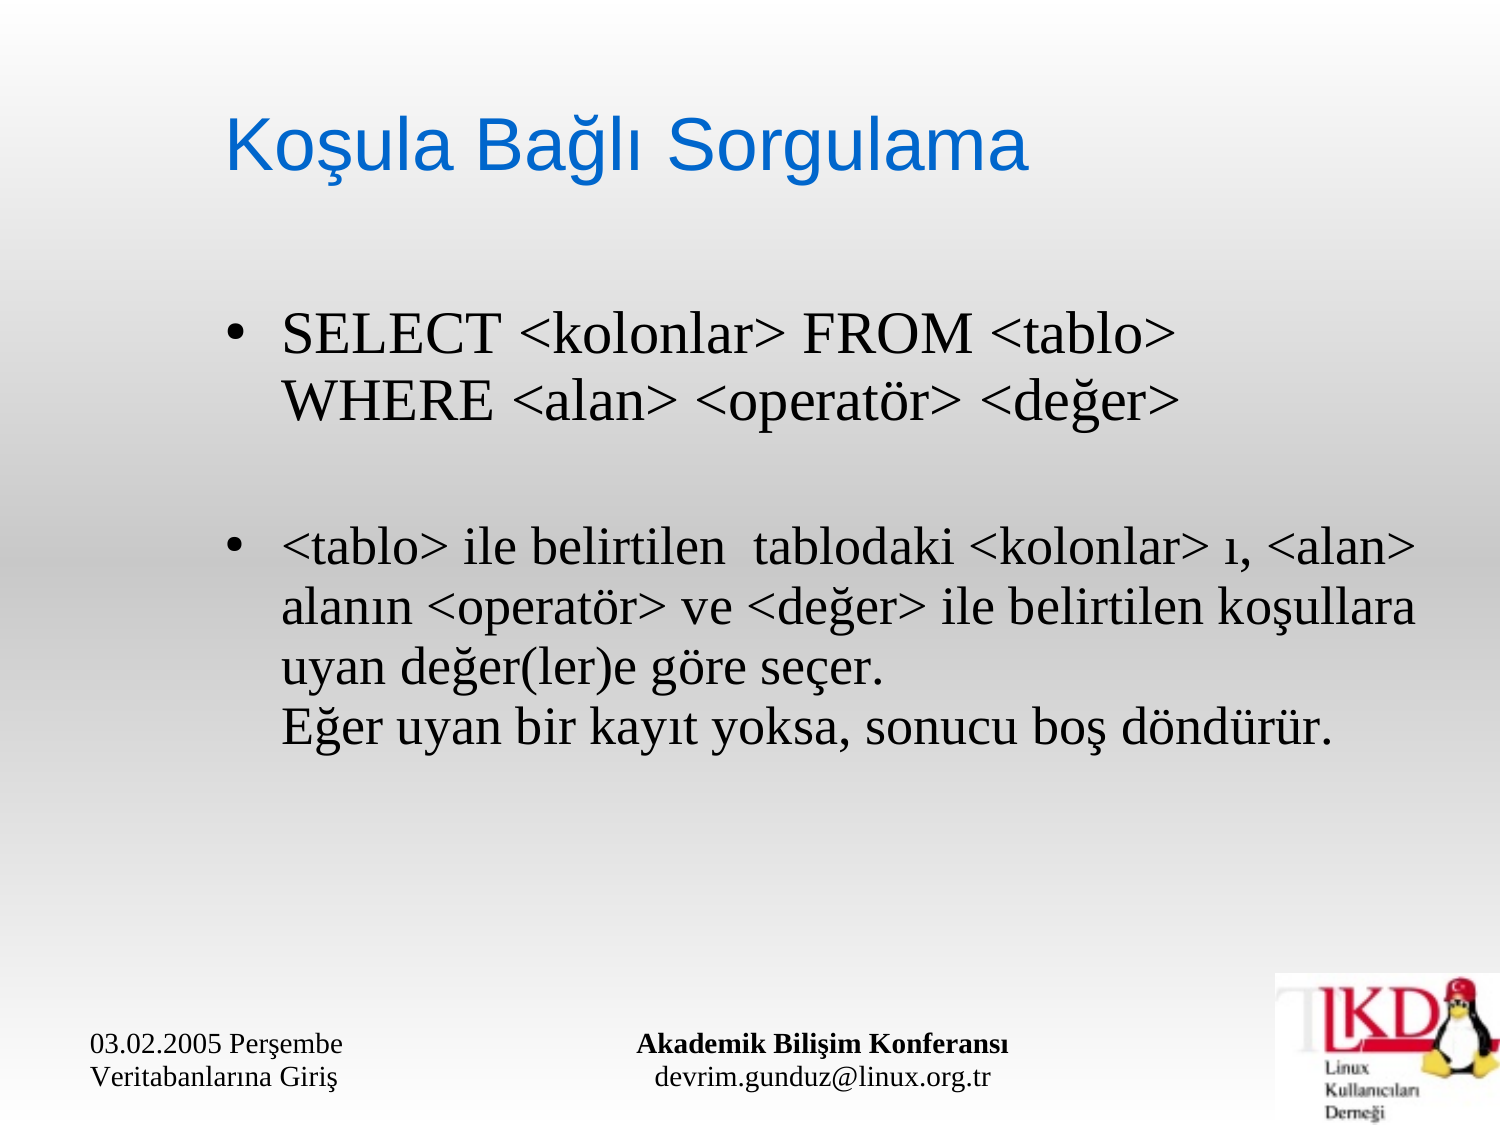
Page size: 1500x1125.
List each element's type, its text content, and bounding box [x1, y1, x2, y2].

picture [1275, 973, 1500, 1125]
list SELECT <kolonlar> FROM <tablo> WHERE <alan> <operatör> <değer> <tablo> ile belirtilen tablodaki <kolonlar> ı, <alan> alanın <operatör> ve <değer> ile belirtilen koşullara uyan değer(ler)e göre seçer. Eğer uyan bir kayıt yoksa, sonucu boş döndürür. [224, 299, 1425, 975]
title Koşula Bağlı Sorgulama [224, 49, 1425, 238]
